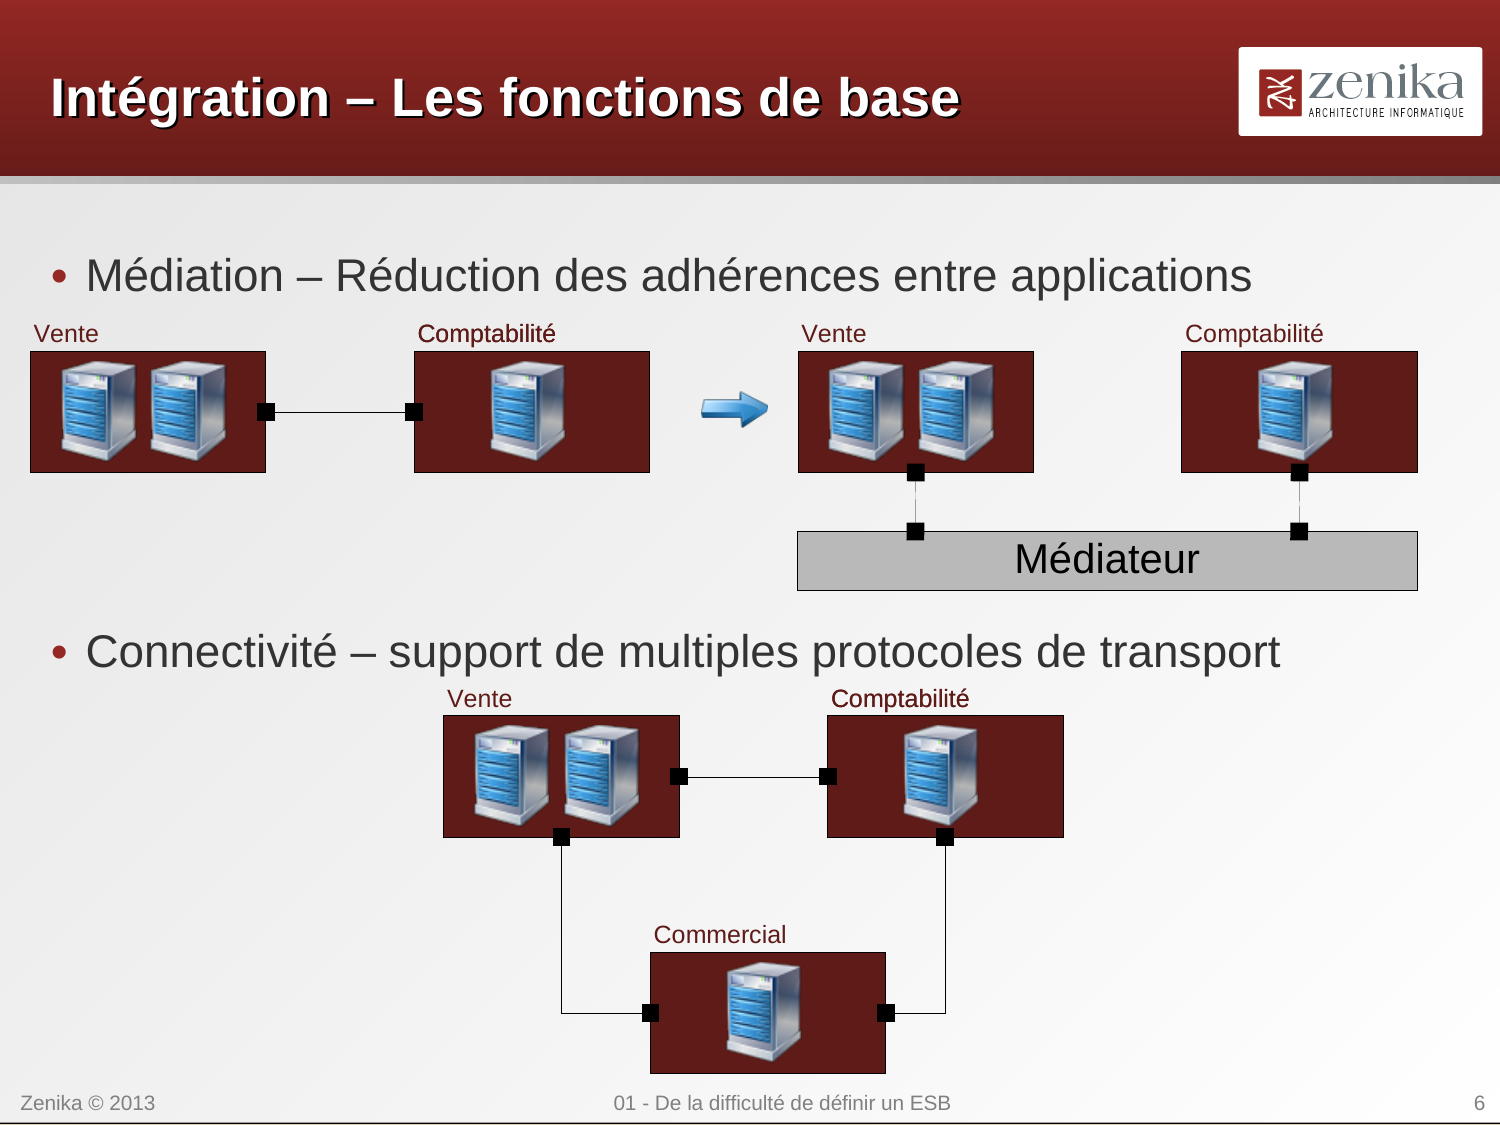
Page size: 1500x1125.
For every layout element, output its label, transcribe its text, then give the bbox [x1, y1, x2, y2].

text_box [798, 351, 1034, 473]
text_box Comptabilité [816, 680, 1031, 732]
text_box [954, 715, 1064, 838]
picture [465, 725, 657, 828]
text_box [827, 732, 936, 838]
picture [894, 725, 996, 828]
picture [819, 361, 1012, 463]
picture [717, 962, 819, 1064]
text_box Vente [432, 680, 548, 732]
text_box Commercial [639, 916, 854, 968]
text_box [414, 351, 650, 473]
picture [1248, 361, 1351, 463]
title Intégration – Les fonctions de base [50, 15, 1206, 180]
text_box [1309, 351, 1418, 473]
picture [52, 361, 244, 463]
text_box Comptabilité [1170, 315, 1386, 367]
text_box Vente [786, 315, 902, 367]
picture [1257, 58, 1464, 125]
text_box [443, 715, 680, 838]
text_box [650, 952, 886, 1074]
list Médiation – Réduction des adhérences entre applications Connectivité – support de multiples protocoles de transport [50, 249, 1435, 1079]
text_box Comptabilité [402, 315, 618, 367]
picture [698, 373, 768, 443]
text_box [1181, 367, 1290, 473]
text_box Vente [18, 315, 135, 367]
picture [481, 361, 583, 463]
text_box [30, 351, 266, 473]
